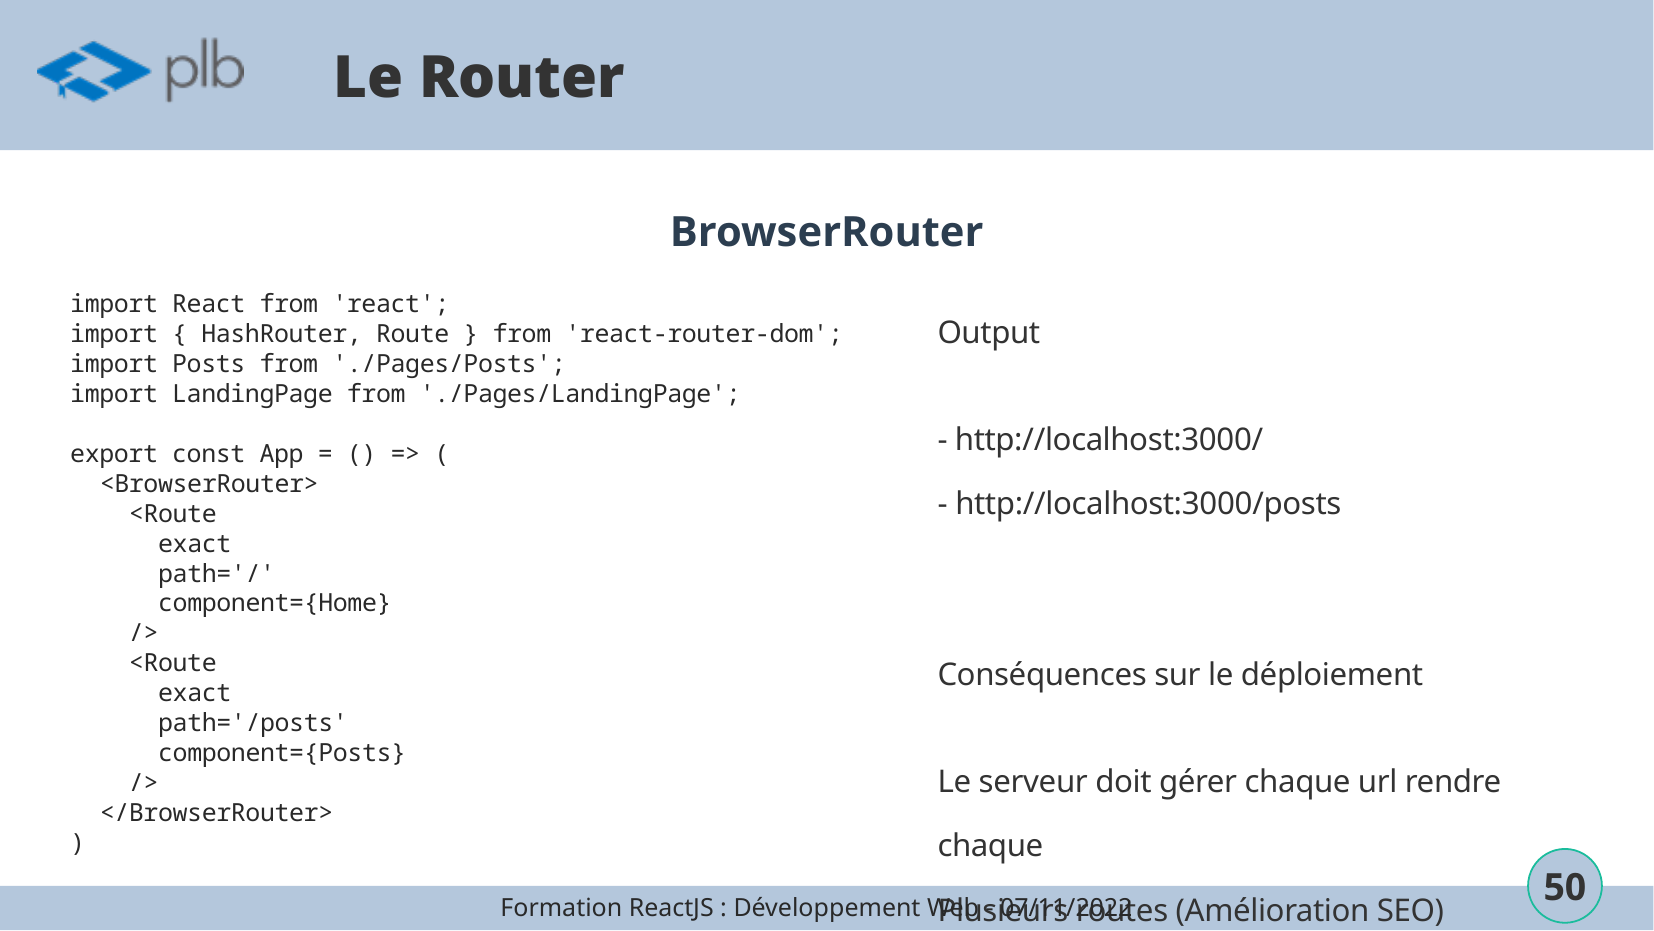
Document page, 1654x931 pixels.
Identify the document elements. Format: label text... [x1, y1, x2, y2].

text_box Output - http://localhost:3000/ - http://localhost:3000/posts Conséquences sur le déploiement Le serveur doit gérer chaque url rendre chaque Plusieurs routes (Amélioration SEO) [937, 310, 1613, 720]
text_box BrowserRouter [59, 201, 1595, 244]
picture [37, 33, 244, 113]
text_box Formation ReactJS : Développement Web - 07/11/2022 [461, 888, 1173, 926]
text_box import React from 'react'; import { HashRouter, Route } from 'react-router-dom'; import Posts from './Pages/Posts'; import LandingPage from './Pages/LandingPage'; export const App = () => ( <BrowserRouter> <Route exact path='/' component={Home} /> <Route exact path='/posts' component={Posts} /> </BrowserRouter> ) [55, 280, 900, 931]
title Le Router [333, 0, 1613, 151]
